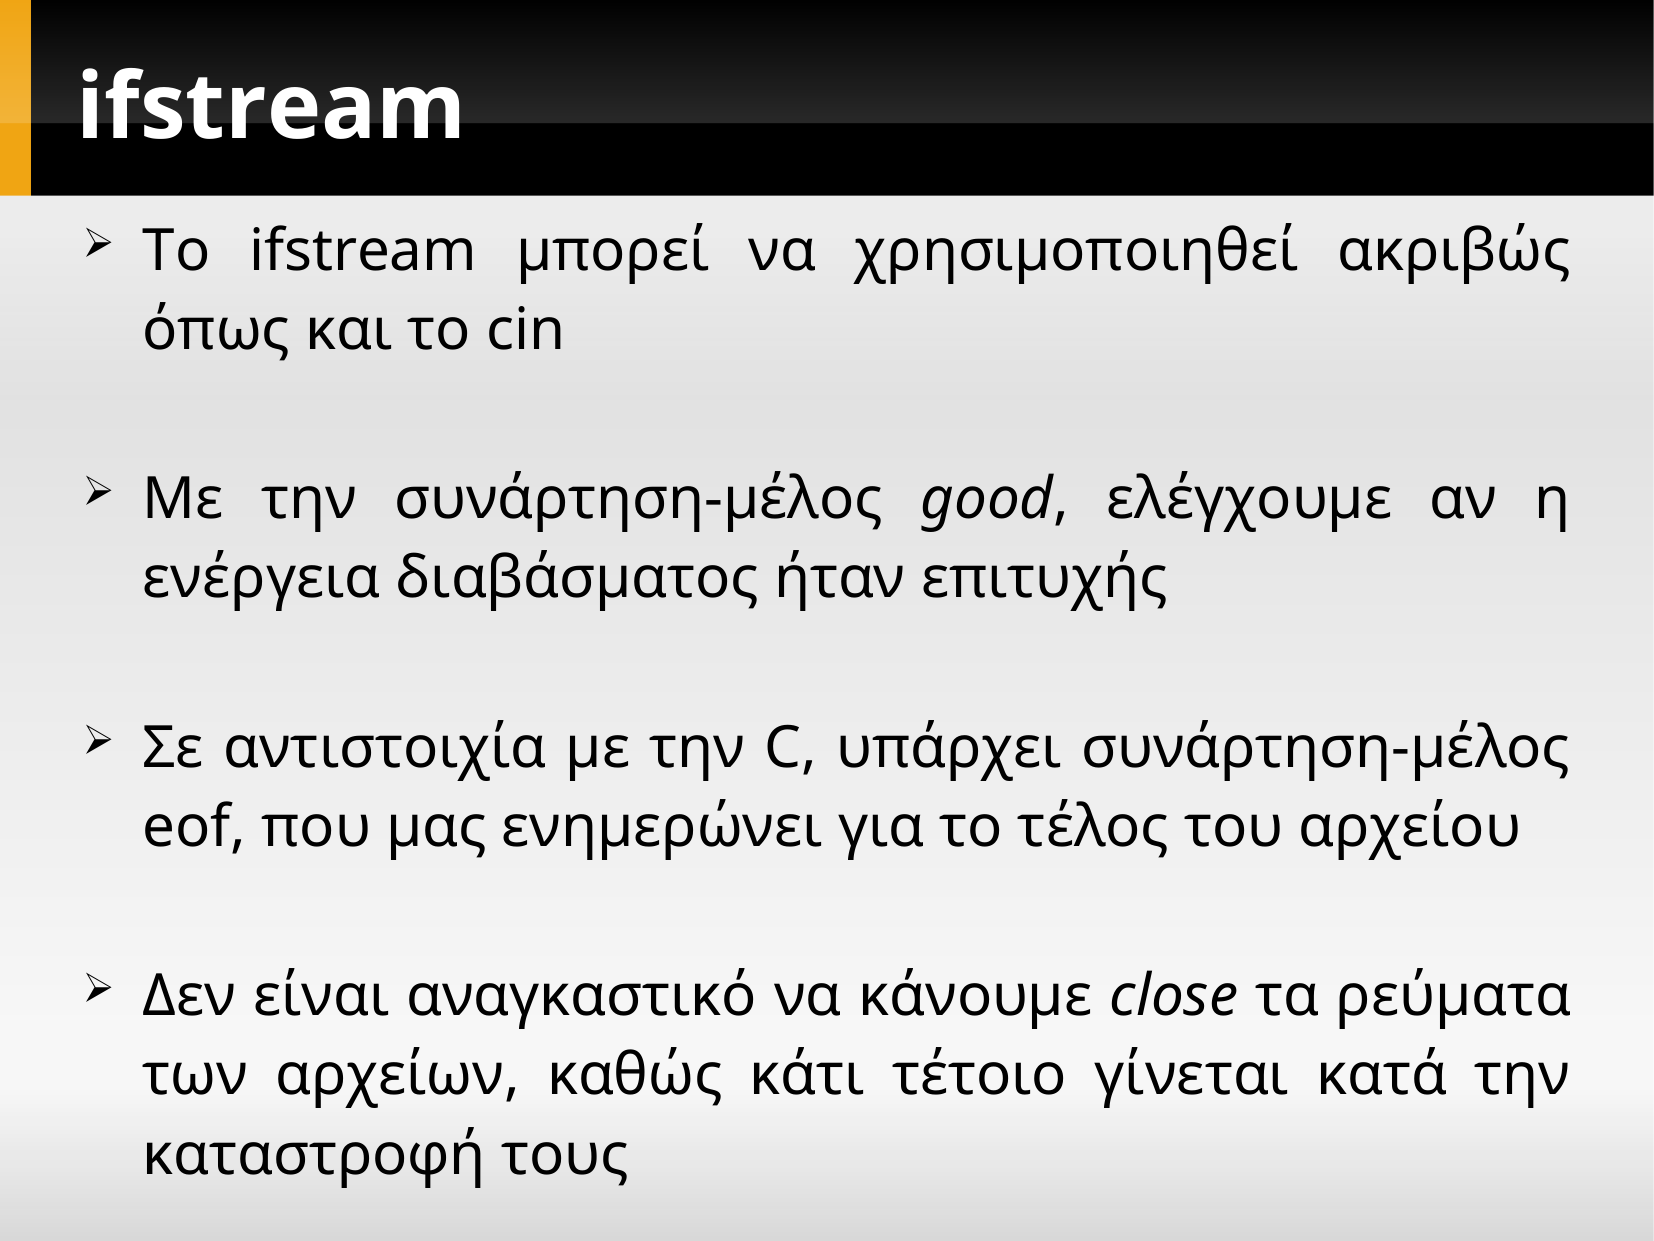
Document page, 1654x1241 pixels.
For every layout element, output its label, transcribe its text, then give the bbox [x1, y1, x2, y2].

subtitle Το ifstream μπορεί να χρησιμοποιηθεί ακριβώς όπως και το cin Με την συνάρτηση-μέλος good, ελέγχουμε αν η ενέργεια διαβάσματος ήταν επιτυχής Σε αντιστοιχία με την C, υπάρχει συνάρτηση-μέλος eof, που μας ενημερώνει για το τέλος του αρχείου Δεν είναι αναγκαστικό να κάνουμε close τα ρεύματα των αρχείων, καθώς κάτι τέτοιο γίνεται κατά την καταστροφή τους [82, 270, 1571, 1129]
title ifstream [76, 0, 1565, 208]
picture [0, 0, 1654, 1241]
